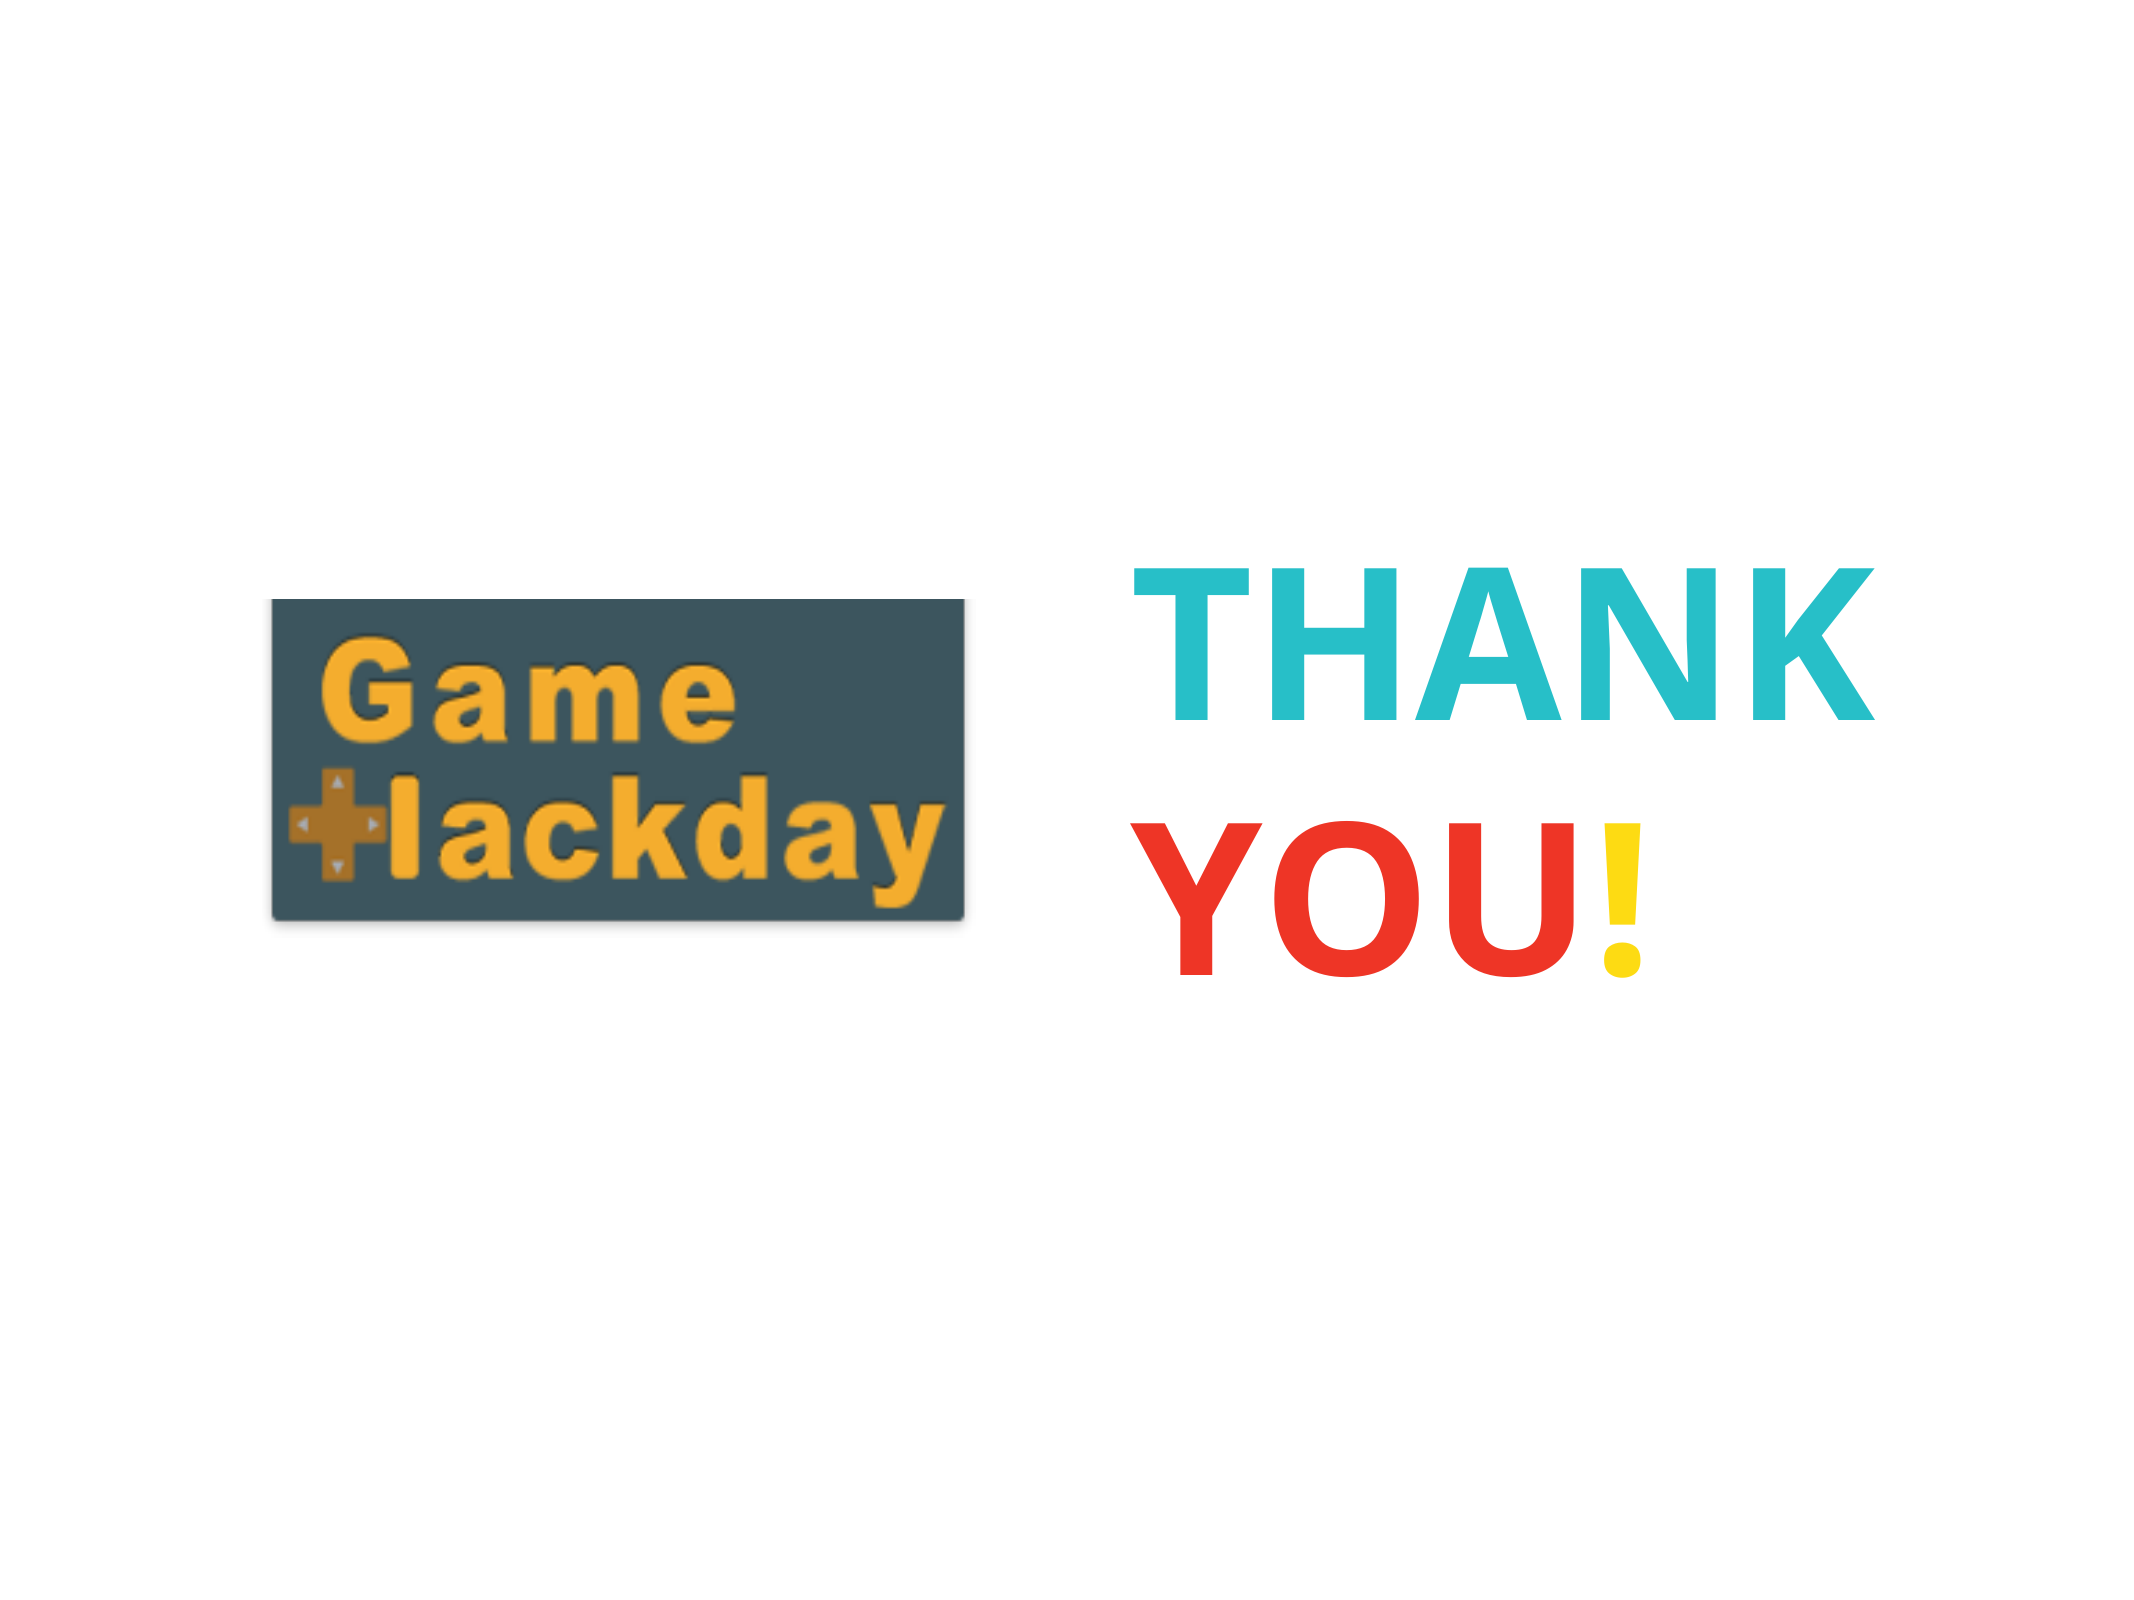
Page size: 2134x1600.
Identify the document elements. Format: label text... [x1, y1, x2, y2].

text_box THANK YOU! [1120, 508, 2096, 930]
picture [262, 599, 976, 938]
text_box THANK YOU! [1308, 848, 1385, 930]
